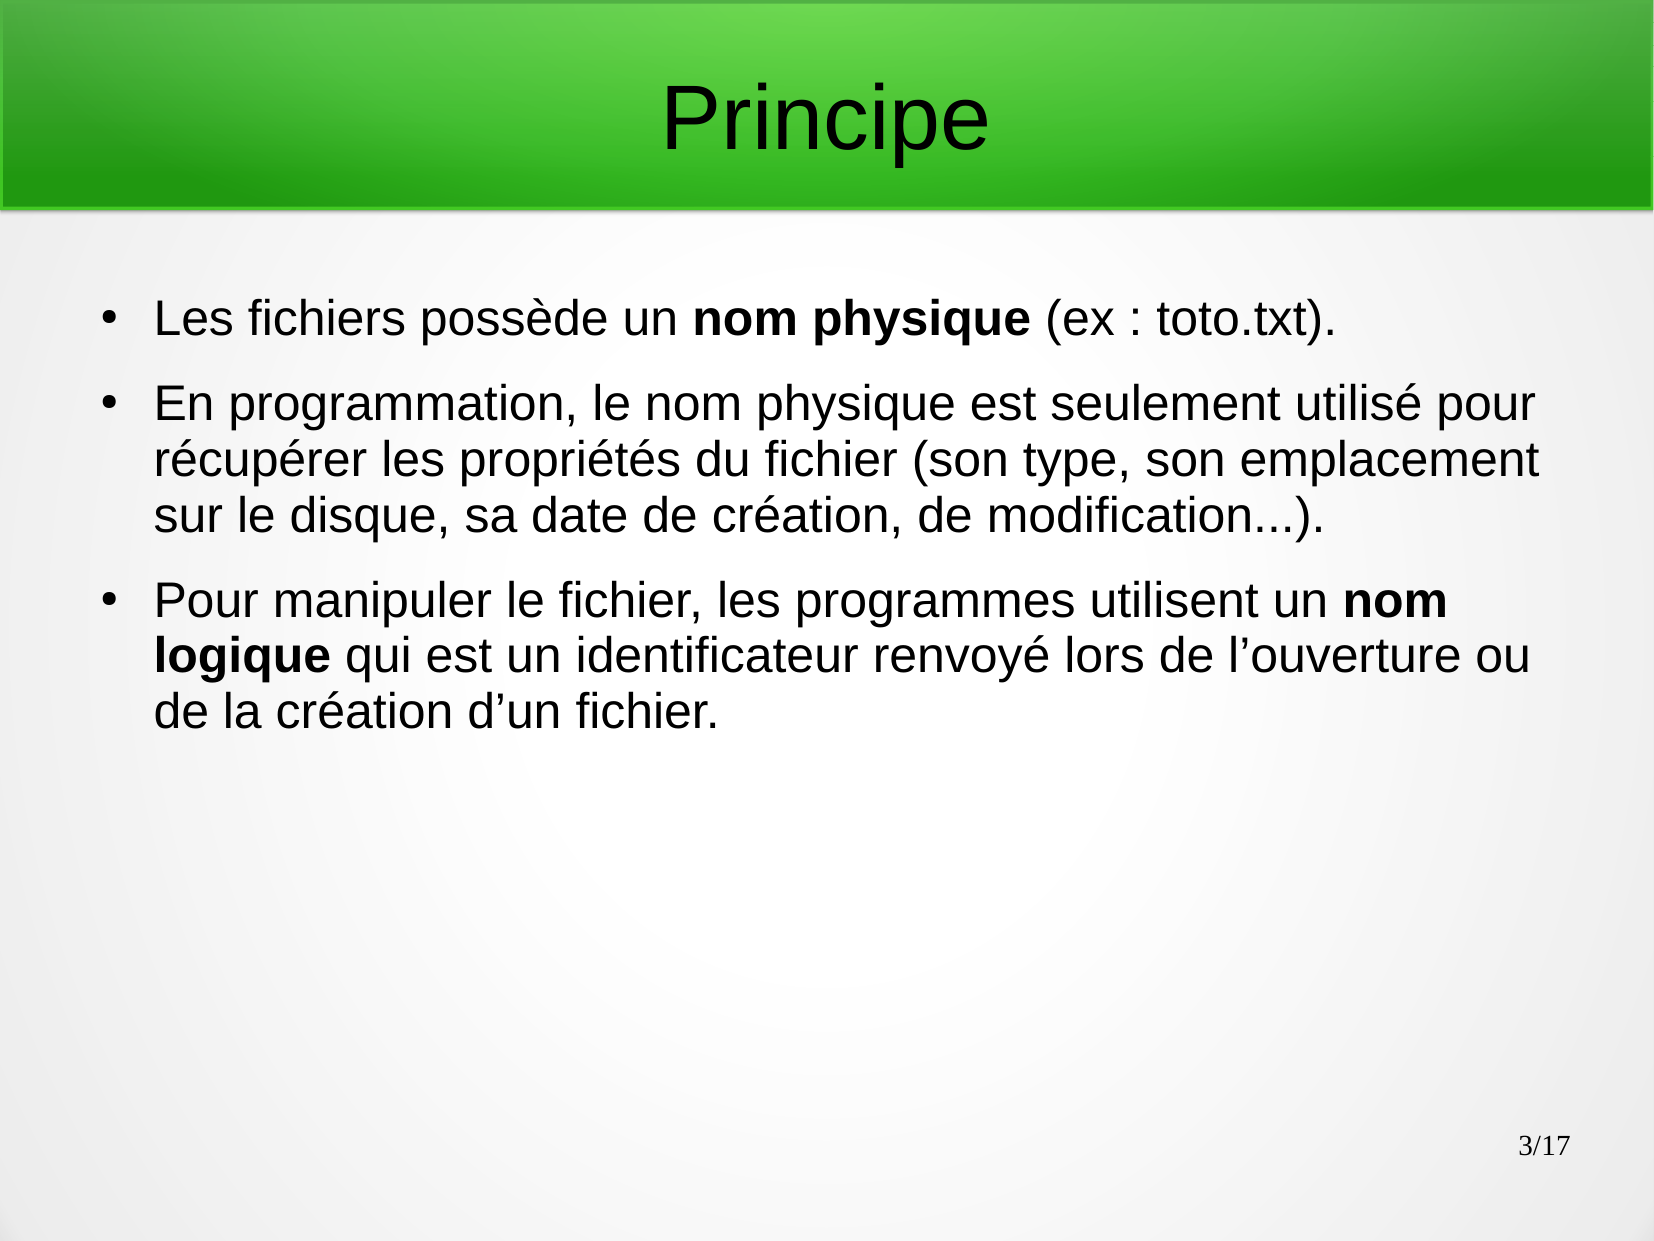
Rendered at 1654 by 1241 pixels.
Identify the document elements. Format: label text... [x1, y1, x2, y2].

title Principe [82, 47, 1571, 189]
list Les fichiers possède un nom physique (ex : toto.txt). En programmation, le nom physique est seulement utilisé pour récupérer les propriétés du fichier (son type, son emplacement sur le disque, sa date de création, de modification...). Pour manipuler le fichier, les programmes utilisent un nom logique qui est un identificateur renvoyé lors de l’ouverture ou de la création d’un fichier. [82, 290, 1571, 1094]
